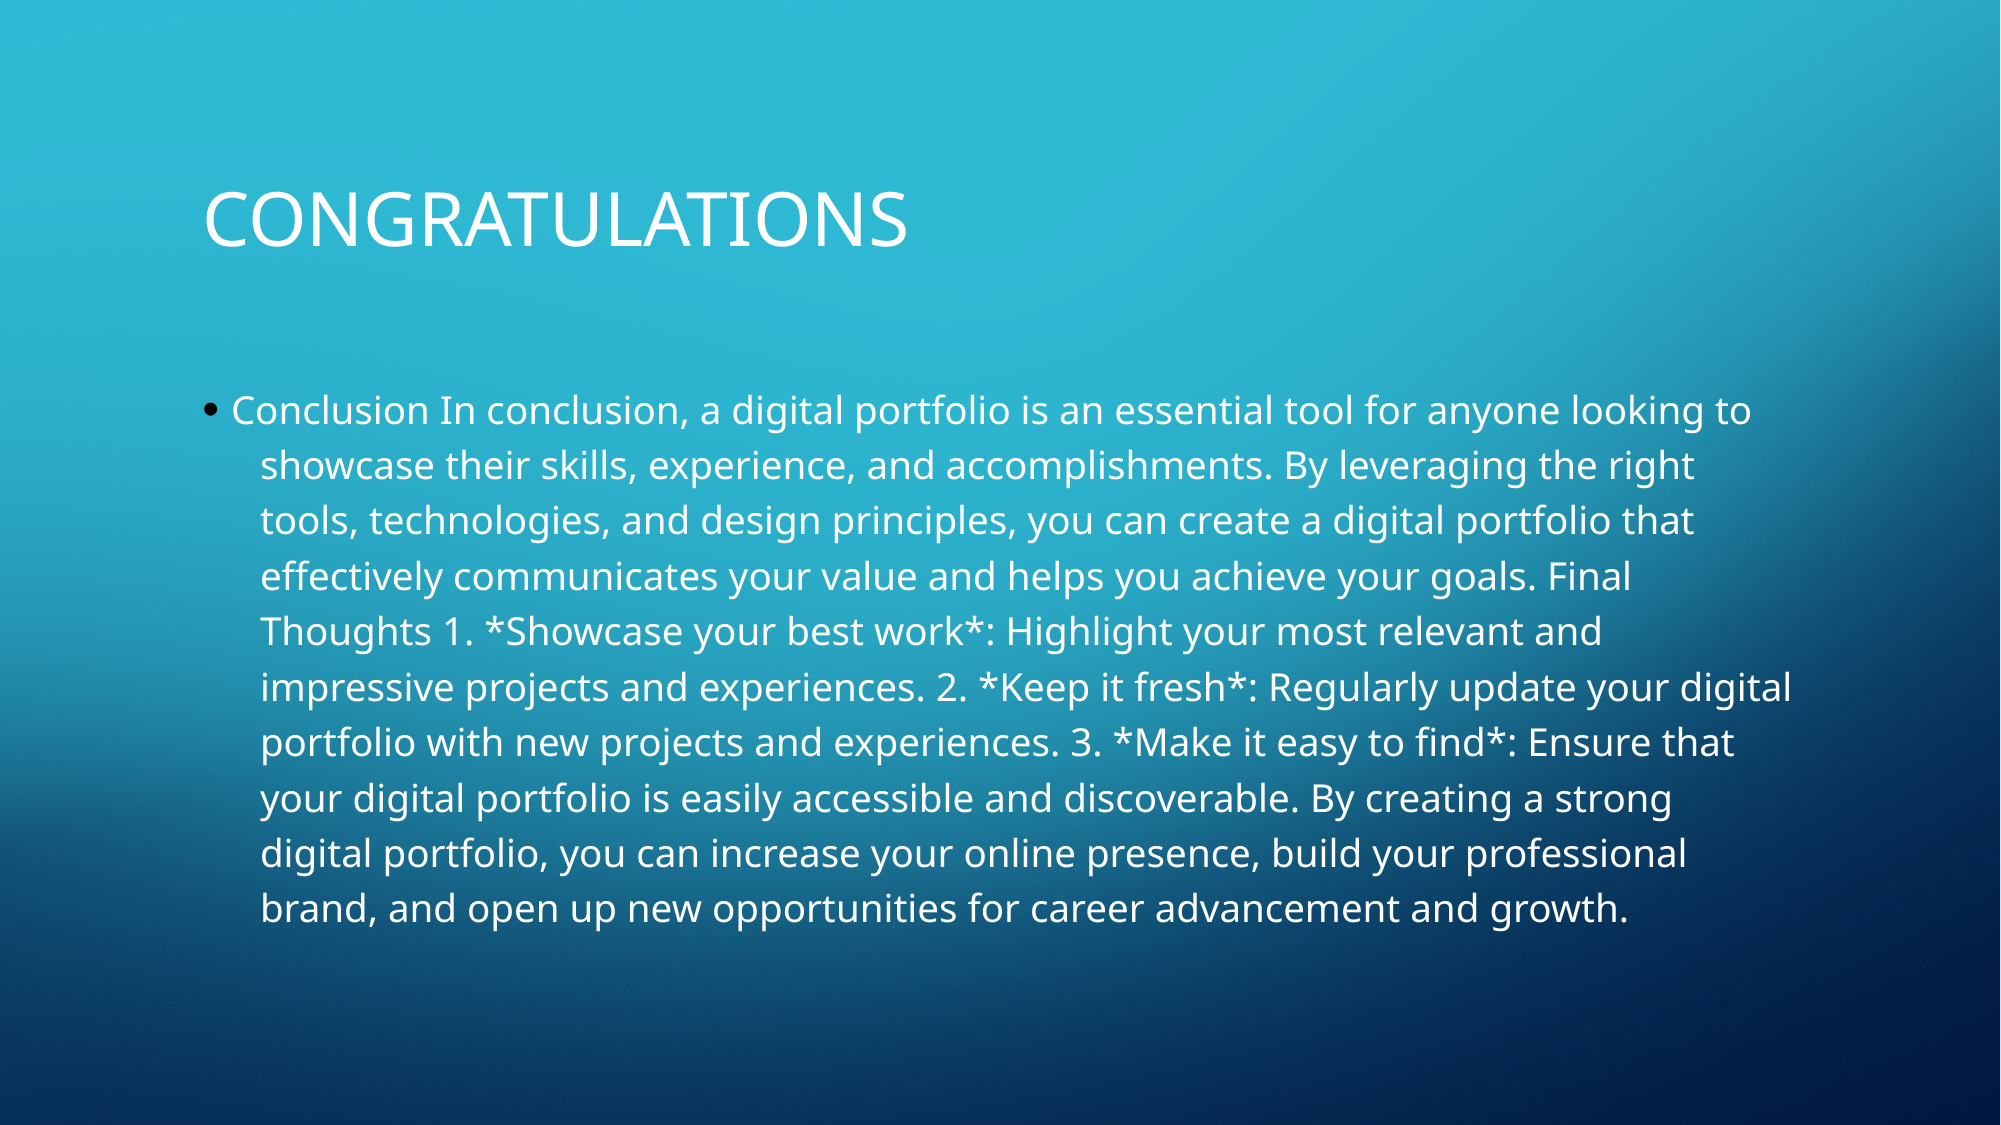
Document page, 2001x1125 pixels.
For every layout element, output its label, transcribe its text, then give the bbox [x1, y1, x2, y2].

list Conclusion In conclusion, a digital portfolio is an essential tool for anyone looking to showcase their skills, experience, and accomplishments. By leveraging the right tools, technologies, and design principles, you can create a digital portfolio that effectively communicates your value and helps you achieve your goals. Final Thoughts 1. *Showcase your best work*: Highlight your most relevant and impressive projects and experiences. 2. *Keep it fresh*: Regularly update your digital portfolio with new projects and experiences. 3. *Make it easy to find*: Ensure that your digital portfolio is easily accessible and discoverable. By creating a strong digital portfolio, you can increase your online presence, build your professional brand, and open up new opportunities for career advancement and growth. [187, 369, 1813, 951]
title CONGRATULATIONS [187, 101, 1813, 344]
